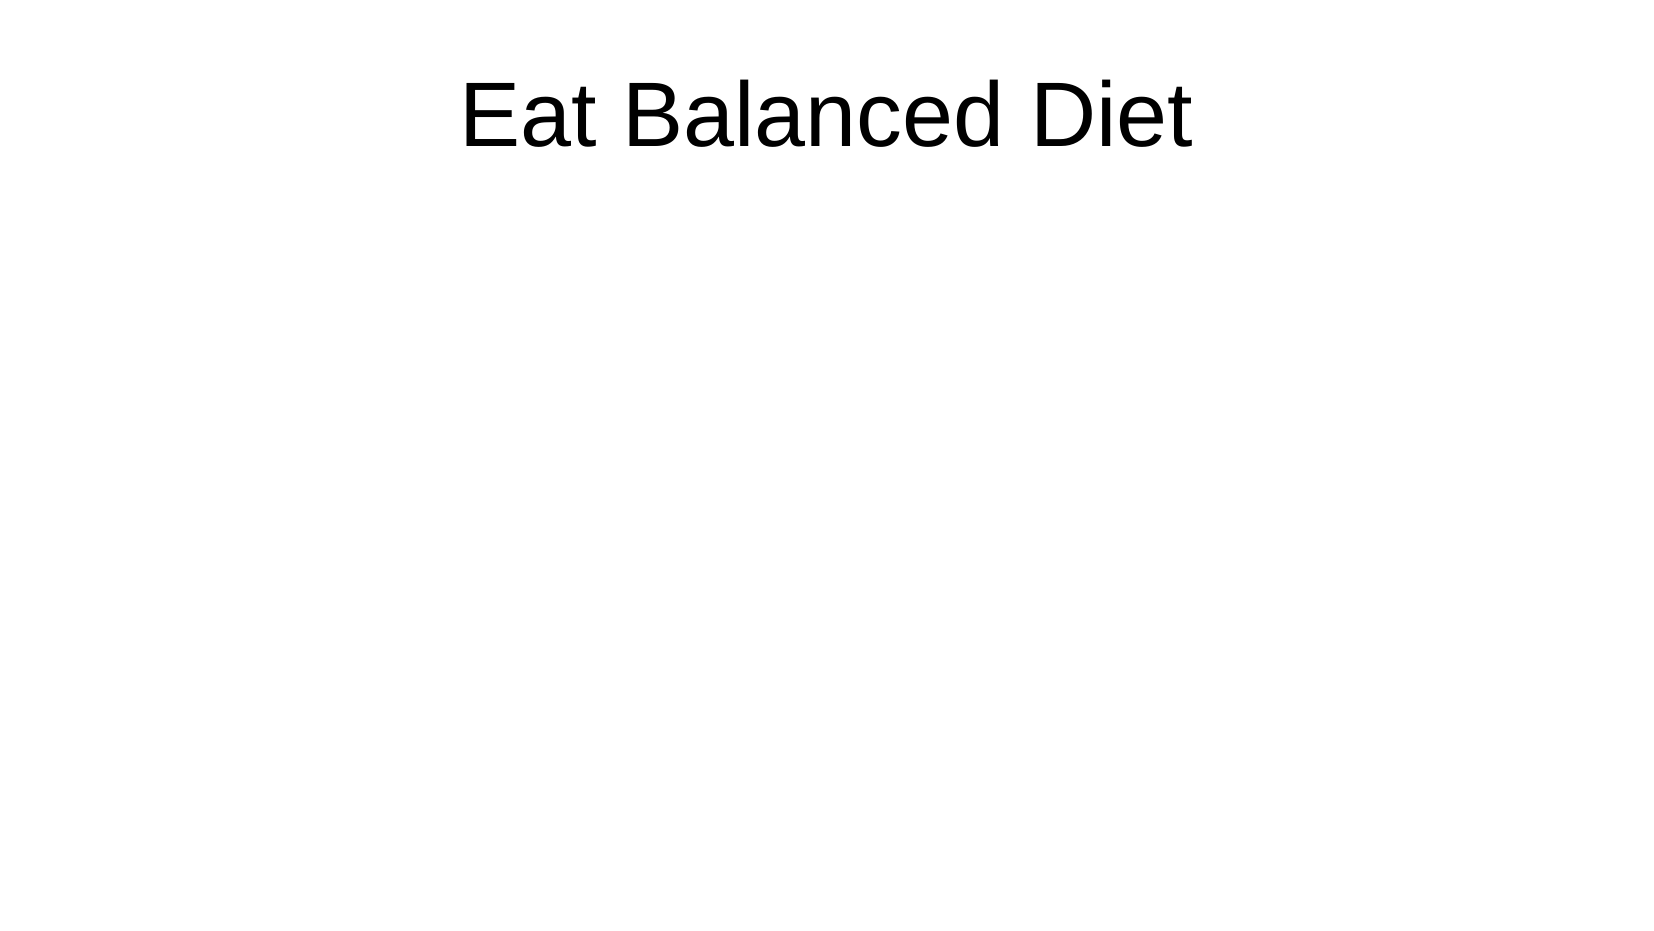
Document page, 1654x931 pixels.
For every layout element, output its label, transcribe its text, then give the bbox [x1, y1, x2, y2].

title Eat Balanced Diet [82, 37, 1571, 193]
